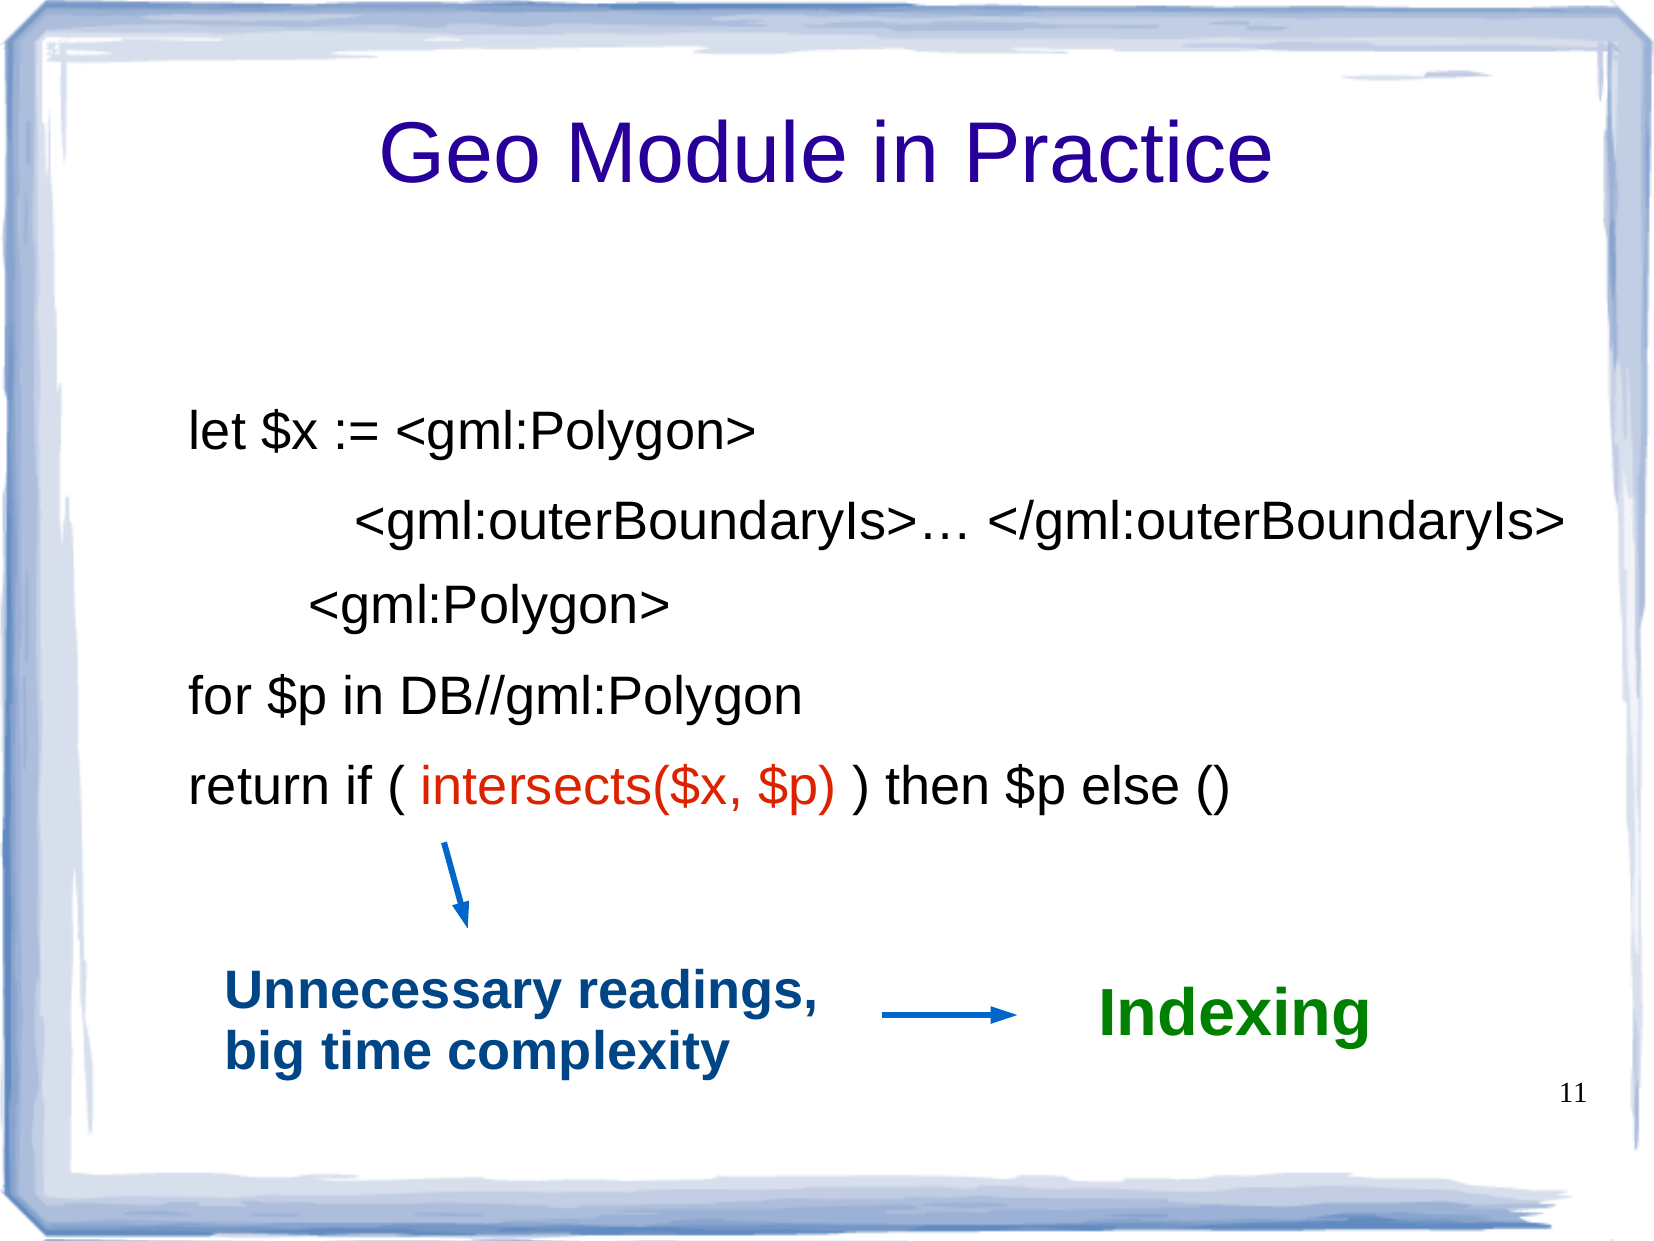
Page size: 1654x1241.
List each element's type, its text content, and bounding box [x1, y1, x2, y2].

picture [0, 0, 1654, 1241]
title Geo Module in Practice [82, 49, 1571, 257]
text_box Indexing [1083, 967, 1399, 1057]
text_box Unnecessary readings, big time complexity [210, 952, 857, 1089]
list let $x := <gml:Polygon> <gml:outerBoundaryIs>… </gml:outerBoundaryIs> <gml:Polygon> for $p in DB//gml:Polygon return if ( intersects($x, $p) ) then $p else () [118, 324, 1571, 1045]
